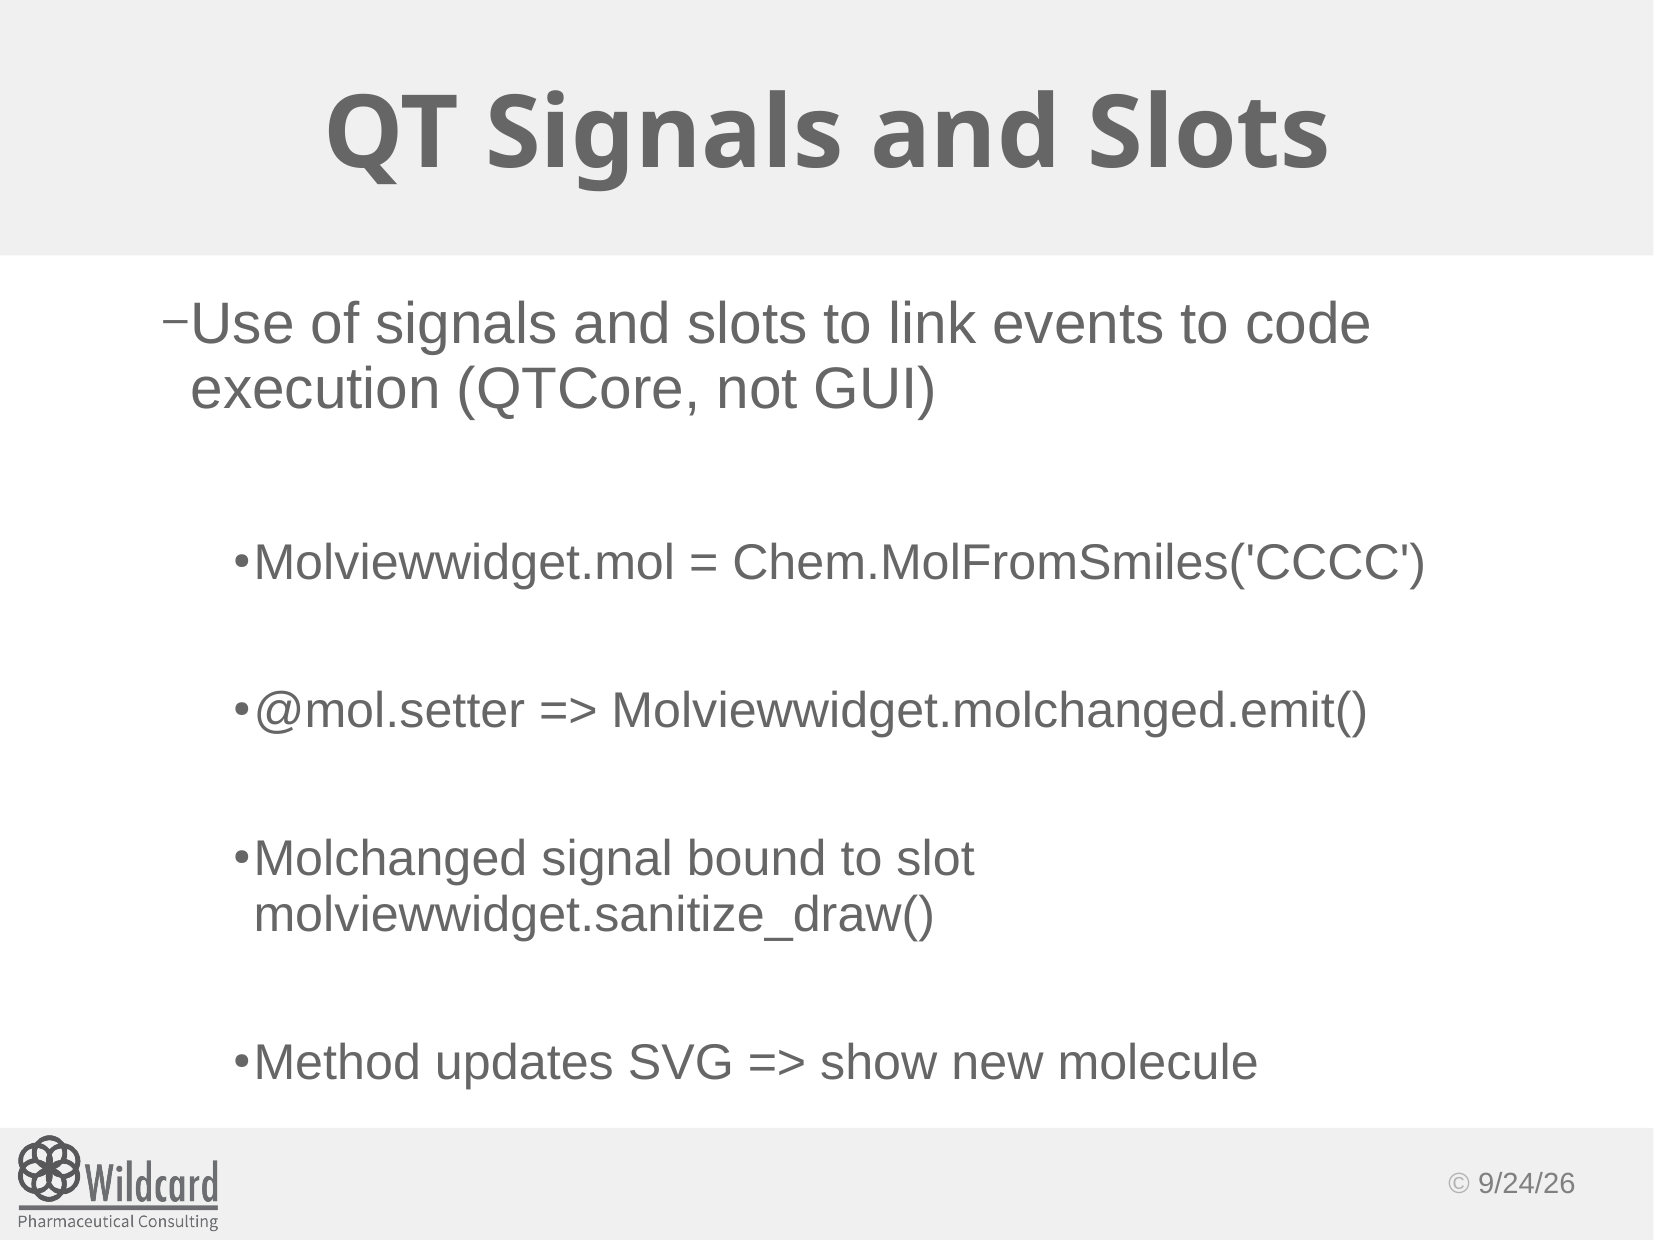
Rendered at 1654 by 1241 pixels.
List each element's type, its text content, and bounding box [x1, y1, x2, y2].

list Use of signals and slots to link events to code execution (QTCore, not GUI) Molviewwidget.mol = Chem.MolFromSmiles('CCCC') @mol.setter => Molviewwidget.molchanged.emit() Molchanged signal bound to slot molviewwidget.sanitize_draw() Method updates SVG => show new molecule [82, 290, 1571, 1092]
title QT Signals and Slots [82, 24, 1571, 232]
picture [2, 1119, 228, 1240]
